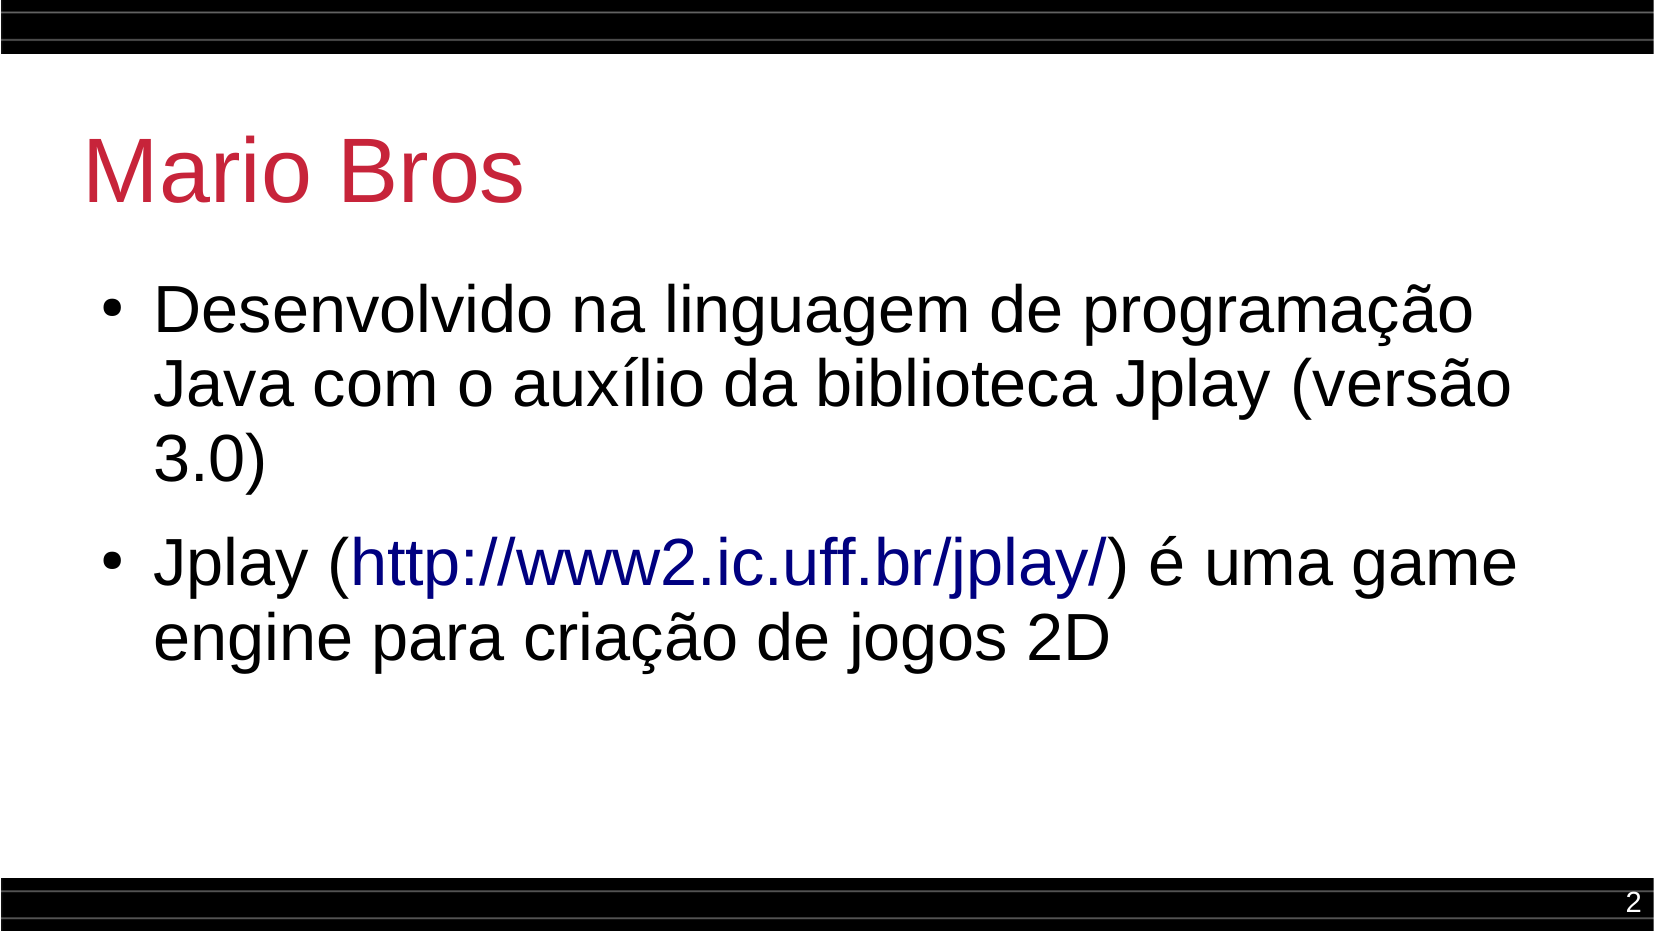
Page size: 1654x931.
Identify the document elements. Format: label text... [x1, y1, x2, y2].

list Desenvolvido na linguagem de programação Java com o auxílio da biblioteca Jplay (versão 3.0) Jplay (http://www2.ic.uff.br/jplay/) é uma game engine para criação de jogos 2D [82, 271, 1571, 851]
picture [1, 0, 1654, 54]
title Mario Bros [82, 92, 1571, 249]
picture [1, 878, 1654, 931]
